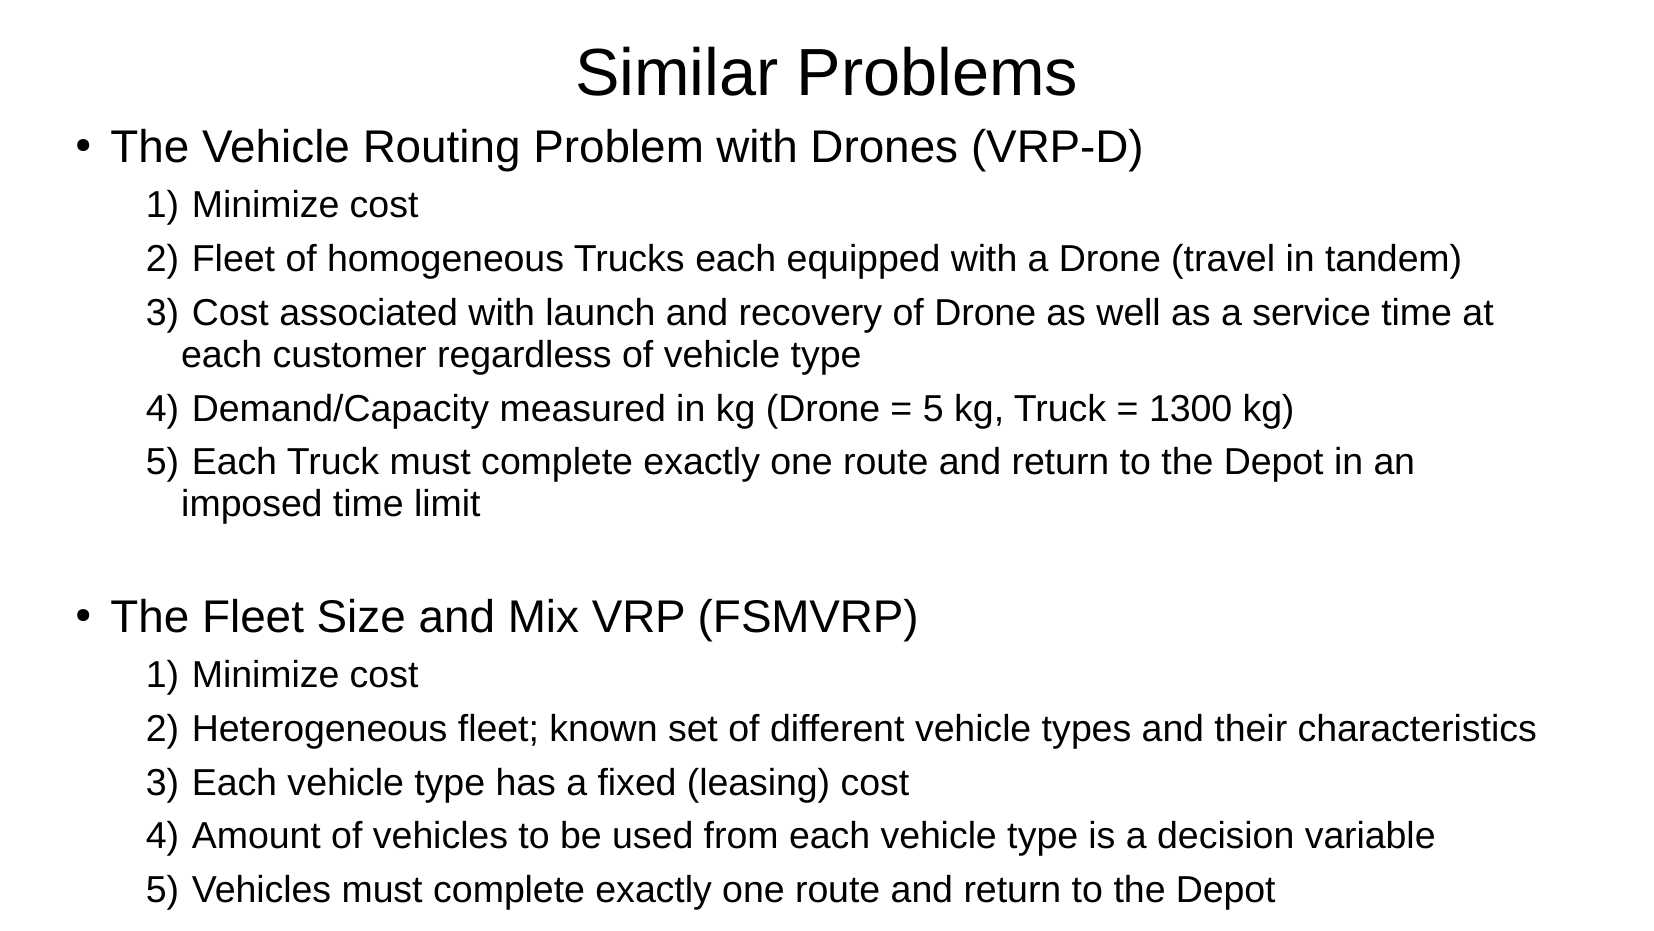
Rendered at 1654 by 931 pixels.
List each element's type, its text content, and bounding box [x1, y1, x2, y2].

title Similar Problems [82, 0, 1571, 151]
subtitle The Vehicle Routing Problem with Drones (VRP-D) Minimize cost Fleet of homogeneous Trucks each equipped with a Drone (travel in tandem) Cost associated with launch and recovery of Drone as well as a service time at each customer regardless of vehicle type Demand/Capacity measured in kg (Drone = 5 kg, Truck = 1300 kg) Each Truck must complete exactly one route and return to the Depot in an imposed time limit The Fleet Size and Mix VRP (FSMVRP) Minimize cost Heterogeneous fleet; known set of different vehicle types and their characteristics Each vehicle type has a fixed (leasing) cost Amount of vehicles to be used from each vehicle type is a decision variable Vehicles must complete exactly one route and return to the Depot [75, 120, 1564, 931]
